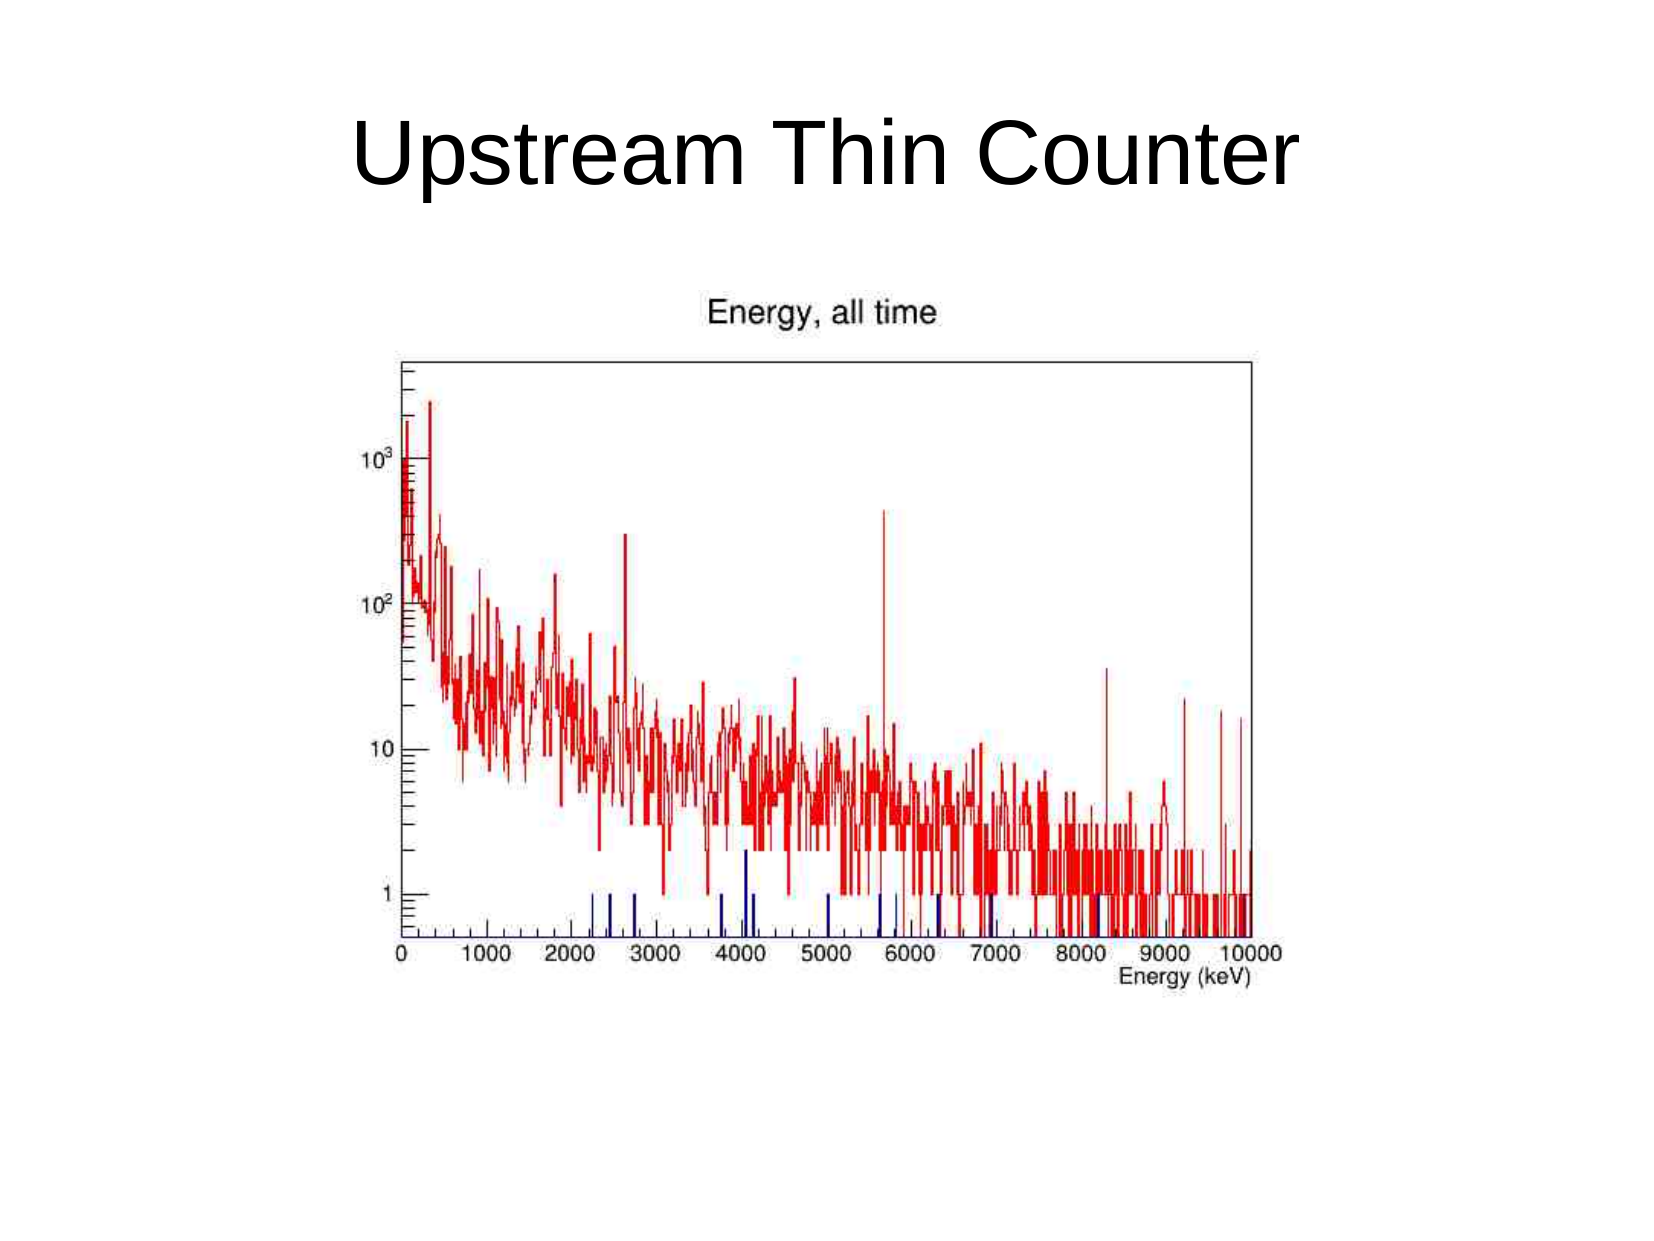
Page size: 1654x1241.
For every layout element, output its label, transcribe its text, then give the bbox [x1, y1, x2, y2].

title Upstream Thin Counter [82, 49, 1571, 257]
picture [296, 290, 1358, 1010]
